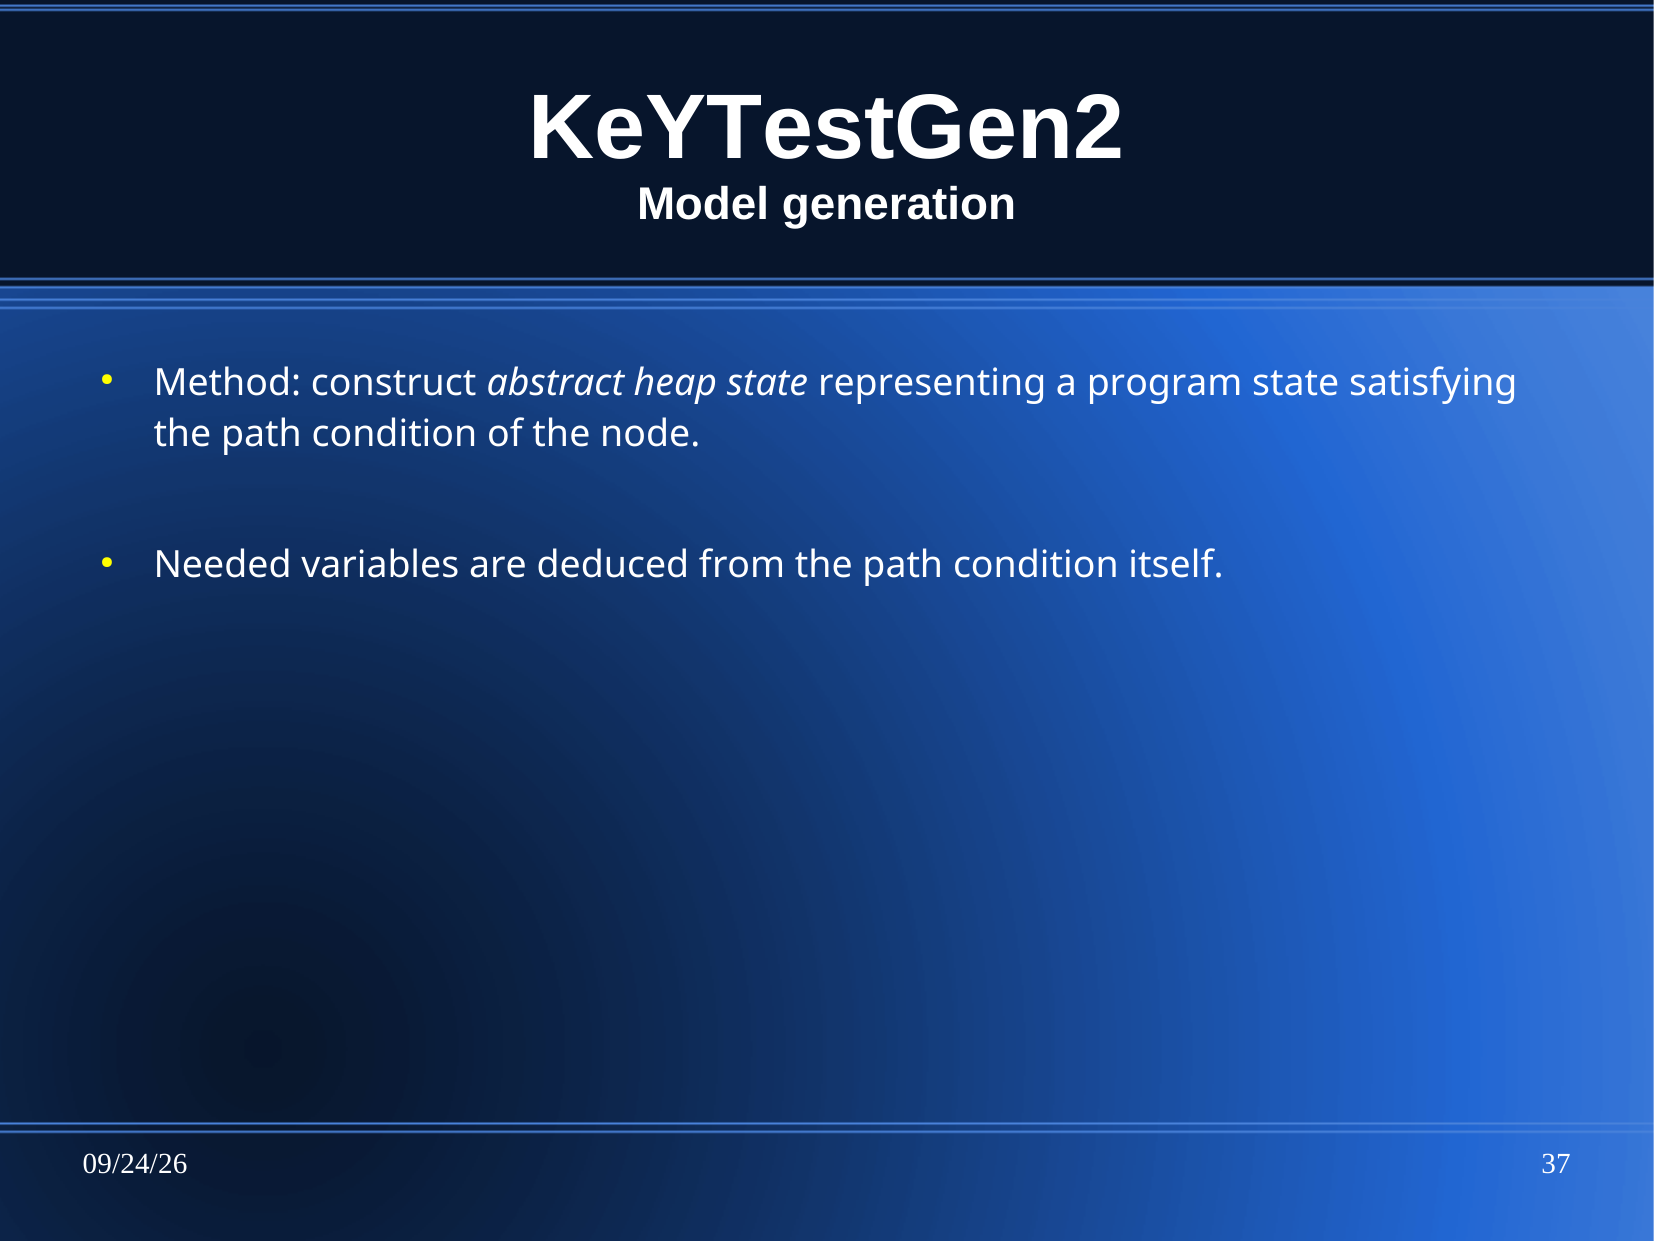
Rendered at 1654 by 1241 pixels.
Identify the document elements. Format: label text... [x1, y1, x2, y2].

title KeYTestGen2 Model generation [82, 49, 1571, 257]
list Method: construct abstract heap state representing a program state satisfying the path condition of the node. Needed variables are deduced from the path condition itself. [82, 355, 1571, 1075]
picture [0, 0, 1654, 1241]
